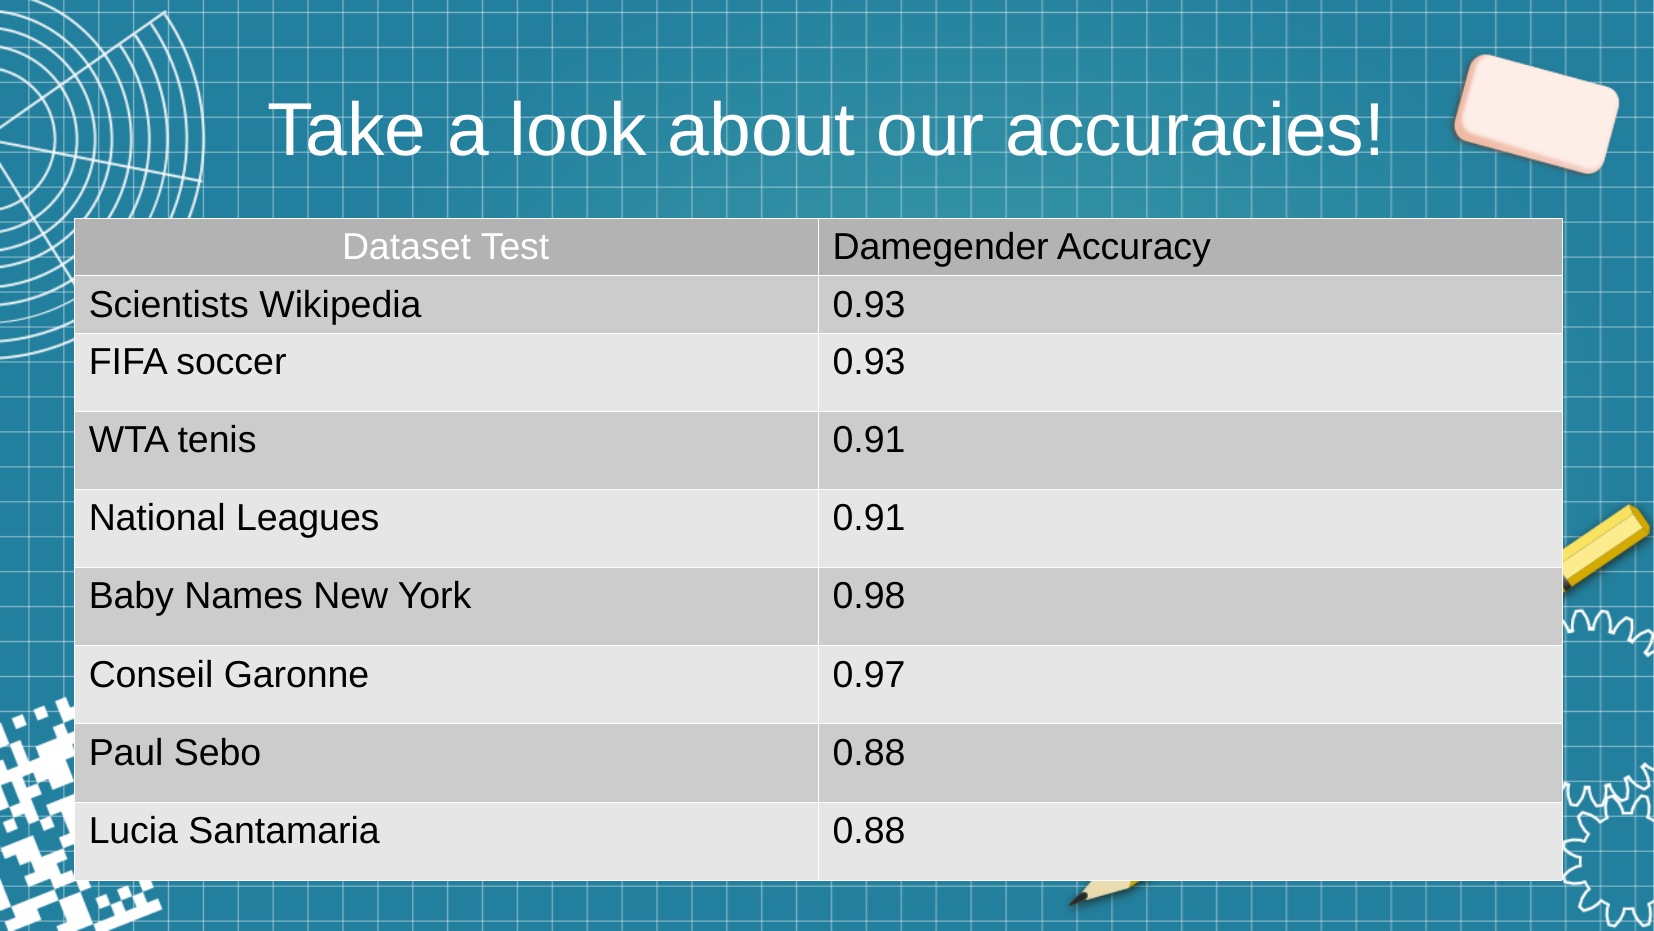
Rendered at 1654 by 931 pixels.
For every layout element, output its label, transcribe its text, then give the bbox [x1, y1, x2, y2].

table_cell 0.91 [819, 412, 1562, 489]
table_header Dataset Test [75, 219, 818, 275]
table_cell 0.93 [819, 276, 1562, 333]
table_cell 0.91 [819, 490, 1562, 567]
table_cell Paul Sebo [75, 724, 818, 802]
table_cell Conseil Garonne [75, 646, 818, 723]
table_cell WTA tenis [75, 412, 818, 489]
table_cell 0.88 [819, 803, 1562, 880]
title Take a look about our accuracies! [82, 23, 1571, 236]
table_cell Baby Names New York [75, 568, 818, 645]
table_cell 0.88 [819, 724, 1562, 802]
picture [0, 0, 1654, 931]
table_cell 0.97 [819, 646, 1562, 723]
table_cell National Leagues [75, 490, 818, 567]
table_cell 0.98 [819, 568, 1562, 645]
table_cell Lucia Santamaria [75, 803, 818, 880]
table_cell 0.93 [819, 334, 1562, 411]
table_cell Scientists Wikipedia [75, 276, 818, 333]
table_cell FIFA soccer [75, 334, 818, 411]
table_header Damegender Accuracy [819, 219, 1562, 275]
